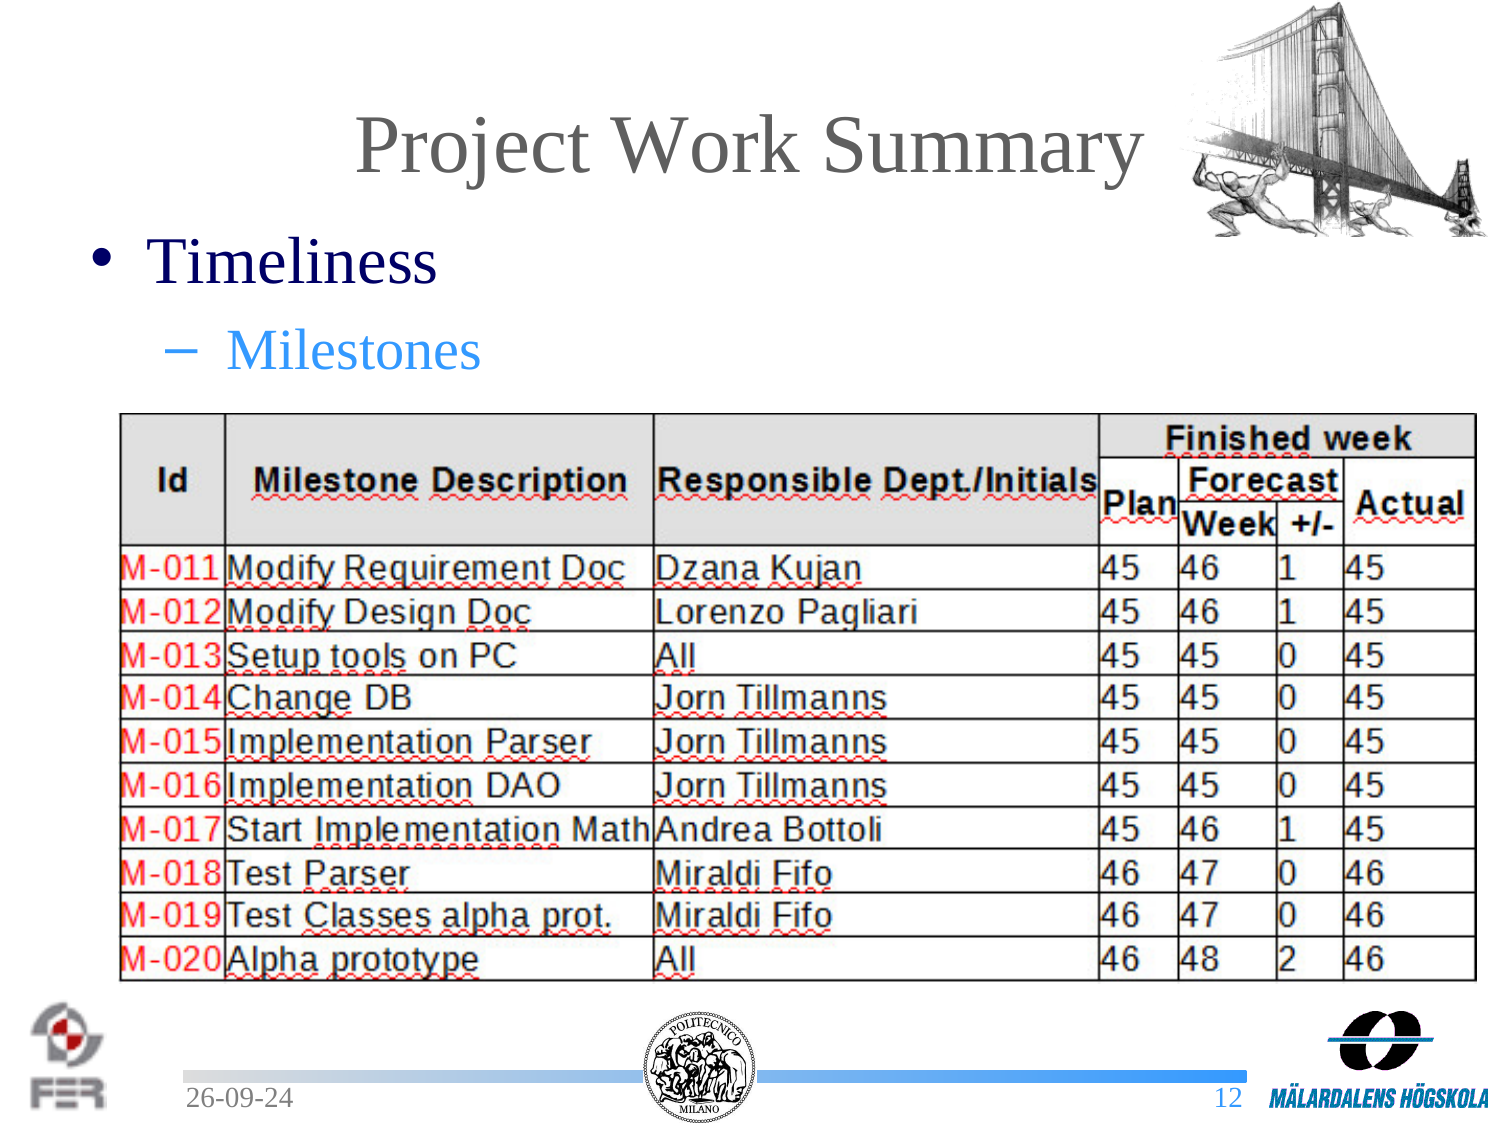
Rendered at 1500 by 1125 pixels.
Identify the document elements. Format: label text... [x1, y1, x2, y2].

title Project Work Summary [75, 45, 1175, 209]
picture [1175, 0, 1488, 237]
list Timeliness Milestones [75, 209, 1426, 952]
picture [29, 987, 107, 1125]
text_box 14-01-09 [171, 1070, 396, 1114]
picture [1368, 1093, 1374, 1104]
picture [118, 413, 1477, 984]
picture [1269, 1011, 1488, 1108]
picture [1454, 1091, 1459, 1108]
text_box <numero> [1186, 1070, 1258, 1114]
picture [643, 1011, 757, 1123]
picture [1435, 1096, 1441, 1104]
